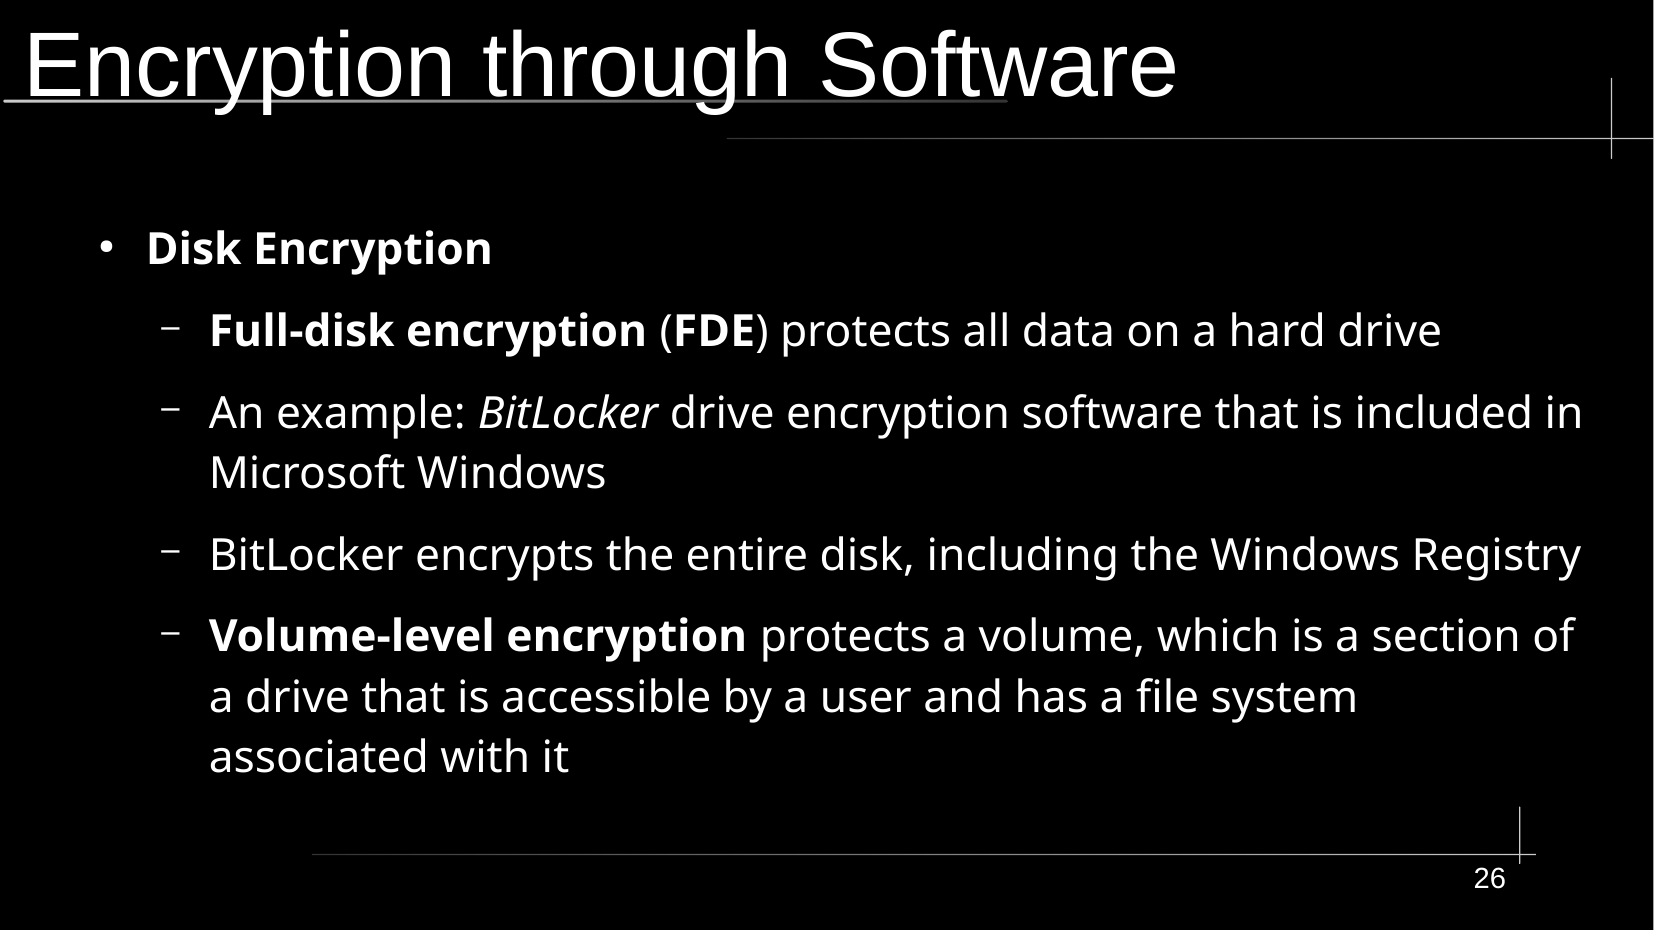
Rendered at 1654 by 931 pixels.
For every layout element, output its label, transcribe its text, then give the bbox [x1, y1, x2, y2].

list Disk Encryption Full-disk encryption (FDE) protects all data on a hard drive An example: BitLocker drive encryption software that is included in Microsoft Windows BitLocker encrypts the entire disk, including the Windows Registry Volume-level encryption protects a volume, which is a section of a drive that is accessible by a user and has a file system associated with it [82, 217, 1592, 811]
title Encryption through Software [23, 11, 1589, 119]
